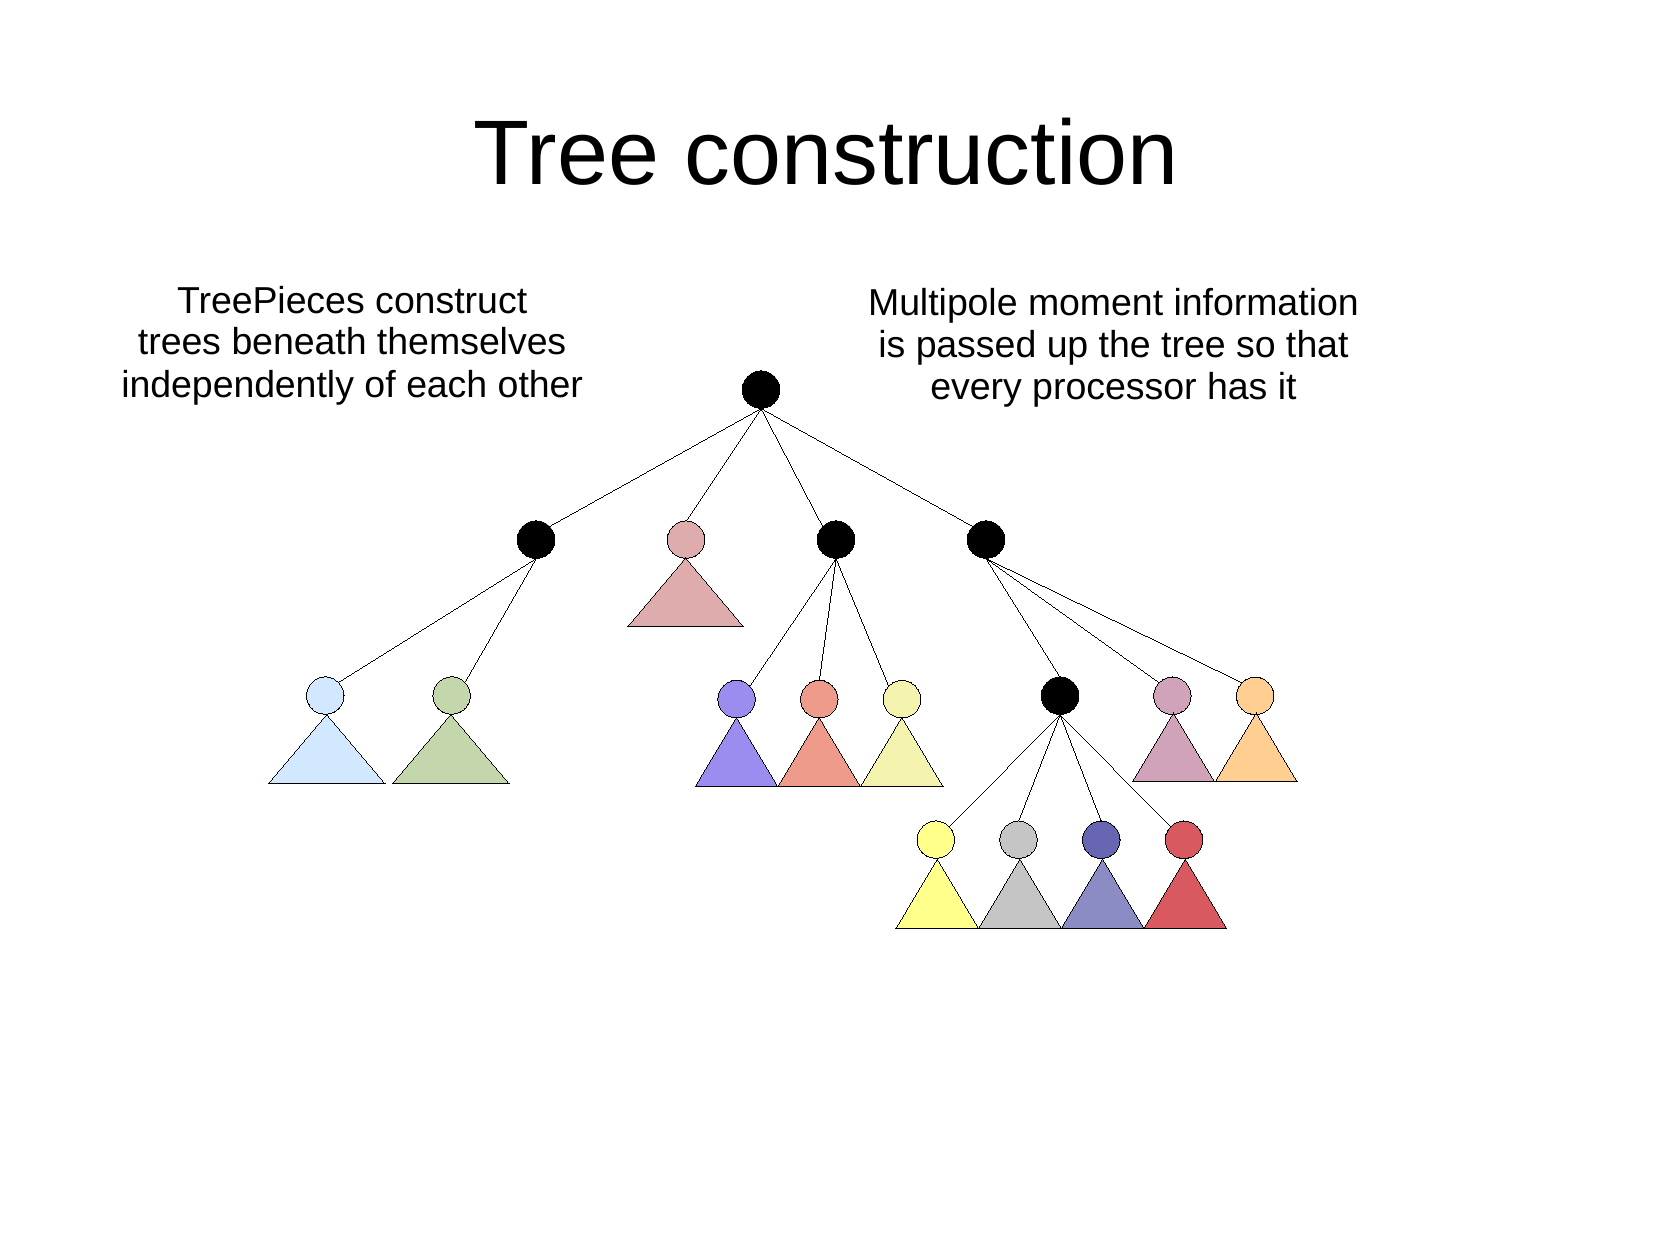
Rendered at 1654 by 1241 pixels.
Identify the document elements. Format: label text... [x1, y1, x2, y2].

text_box [695, 680, 944, 787]
text_box [517, 520, 555, 559]
text_box [742, 370, 780, 409]
text_box TreePieces construct trees beneath themselves independently of each other [106, 271, 598, 413]
text_box Multipole moment information is passed up the tree so that every processor has it [853, 274, 1374, 416]
text_box [817, 520, 855, 559]
text_box [392, 676, 510, 784]
text_box [1041, 677, 1079, 715]
text_box [895, 820, 1227, 929]
text_box [268, 676, 386, 784]
text_box [627, 520, 744, 627]
title Tree construction [82, 56, 1571, 250]
text_box [1132, 676, 1298, 782]
text_box [967, 520, 1005, 559]
